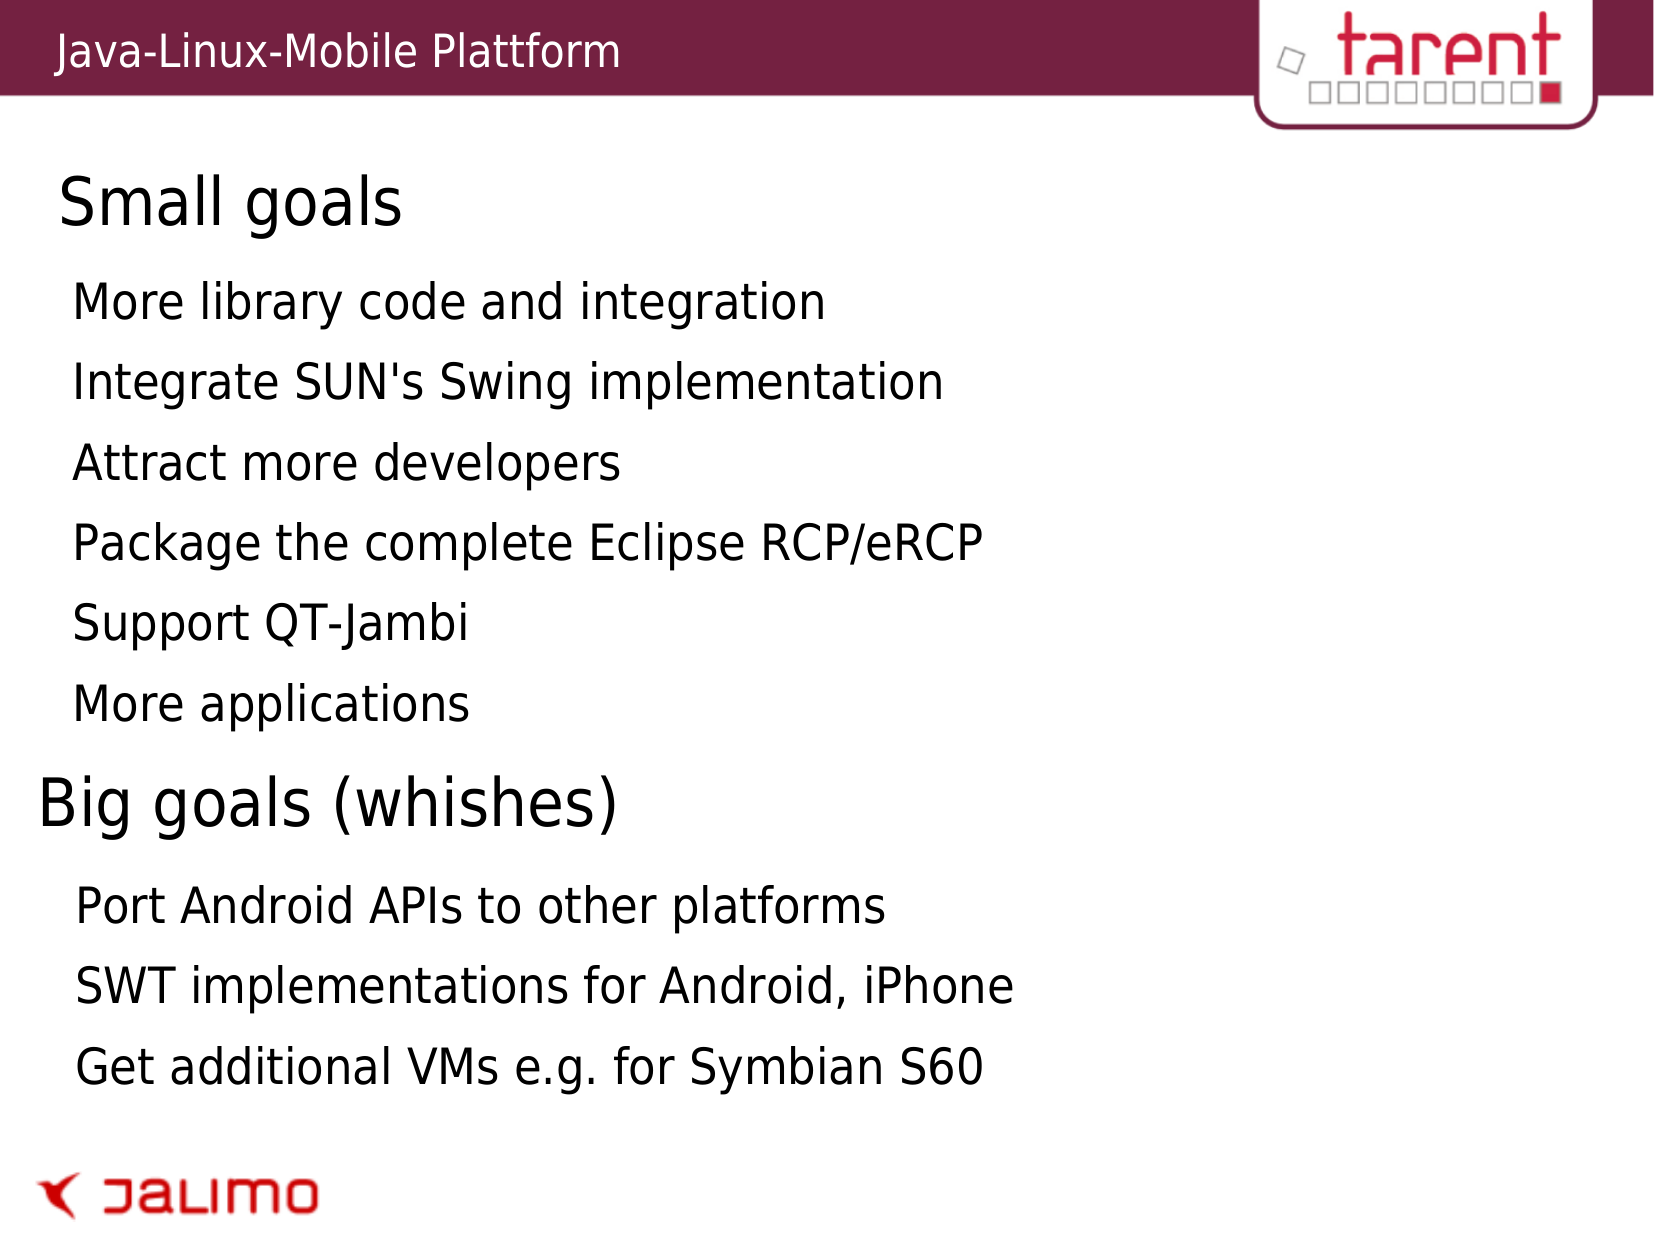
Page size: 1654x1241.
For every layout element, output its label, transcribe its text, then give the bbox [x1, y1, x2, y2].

picture [0, 0, 1654, 146]
title Small goals [59, 163, 1625, 242]
picture [32, 1171, 324, 1222]
title Big goals (whishes) [37, 763, 1603, 842]
list More library code and integration Integrate SUN's Swing implementation Attract more developers Package the complete Eclipse RCP/eRCP Support QT-Jambi More applications [55, 272, 1568, 734]
list Port Android APIs to other platforms SWT implementations for Android, iPhone Get additional VMs e.g. for Symbian S60 [57, 876, 1570, 1116]
